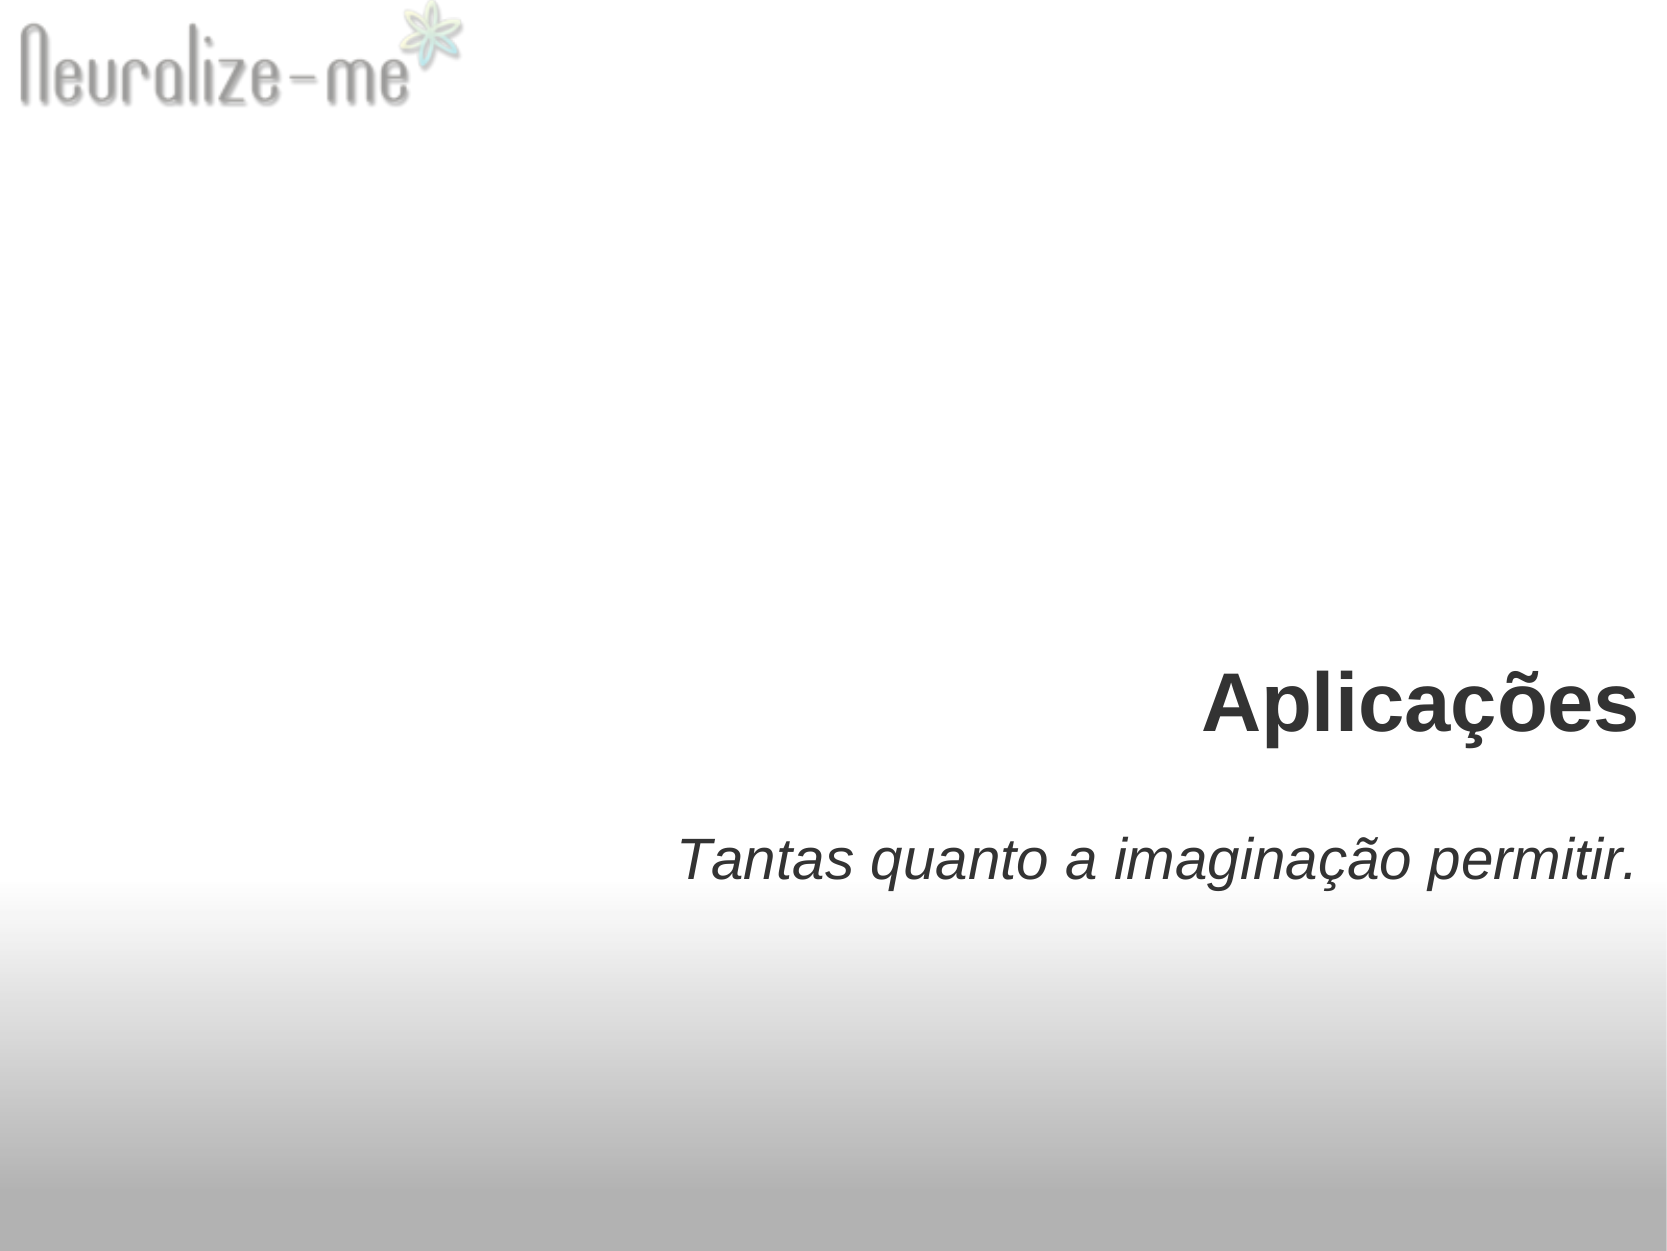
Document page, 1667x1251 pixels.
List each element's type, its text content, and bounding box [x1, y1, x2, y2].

title Aplicações Tantas quanto a imaginação permitir. [23, 655, 1641, 1125]
picture [0, 0, 1667, 1251]
